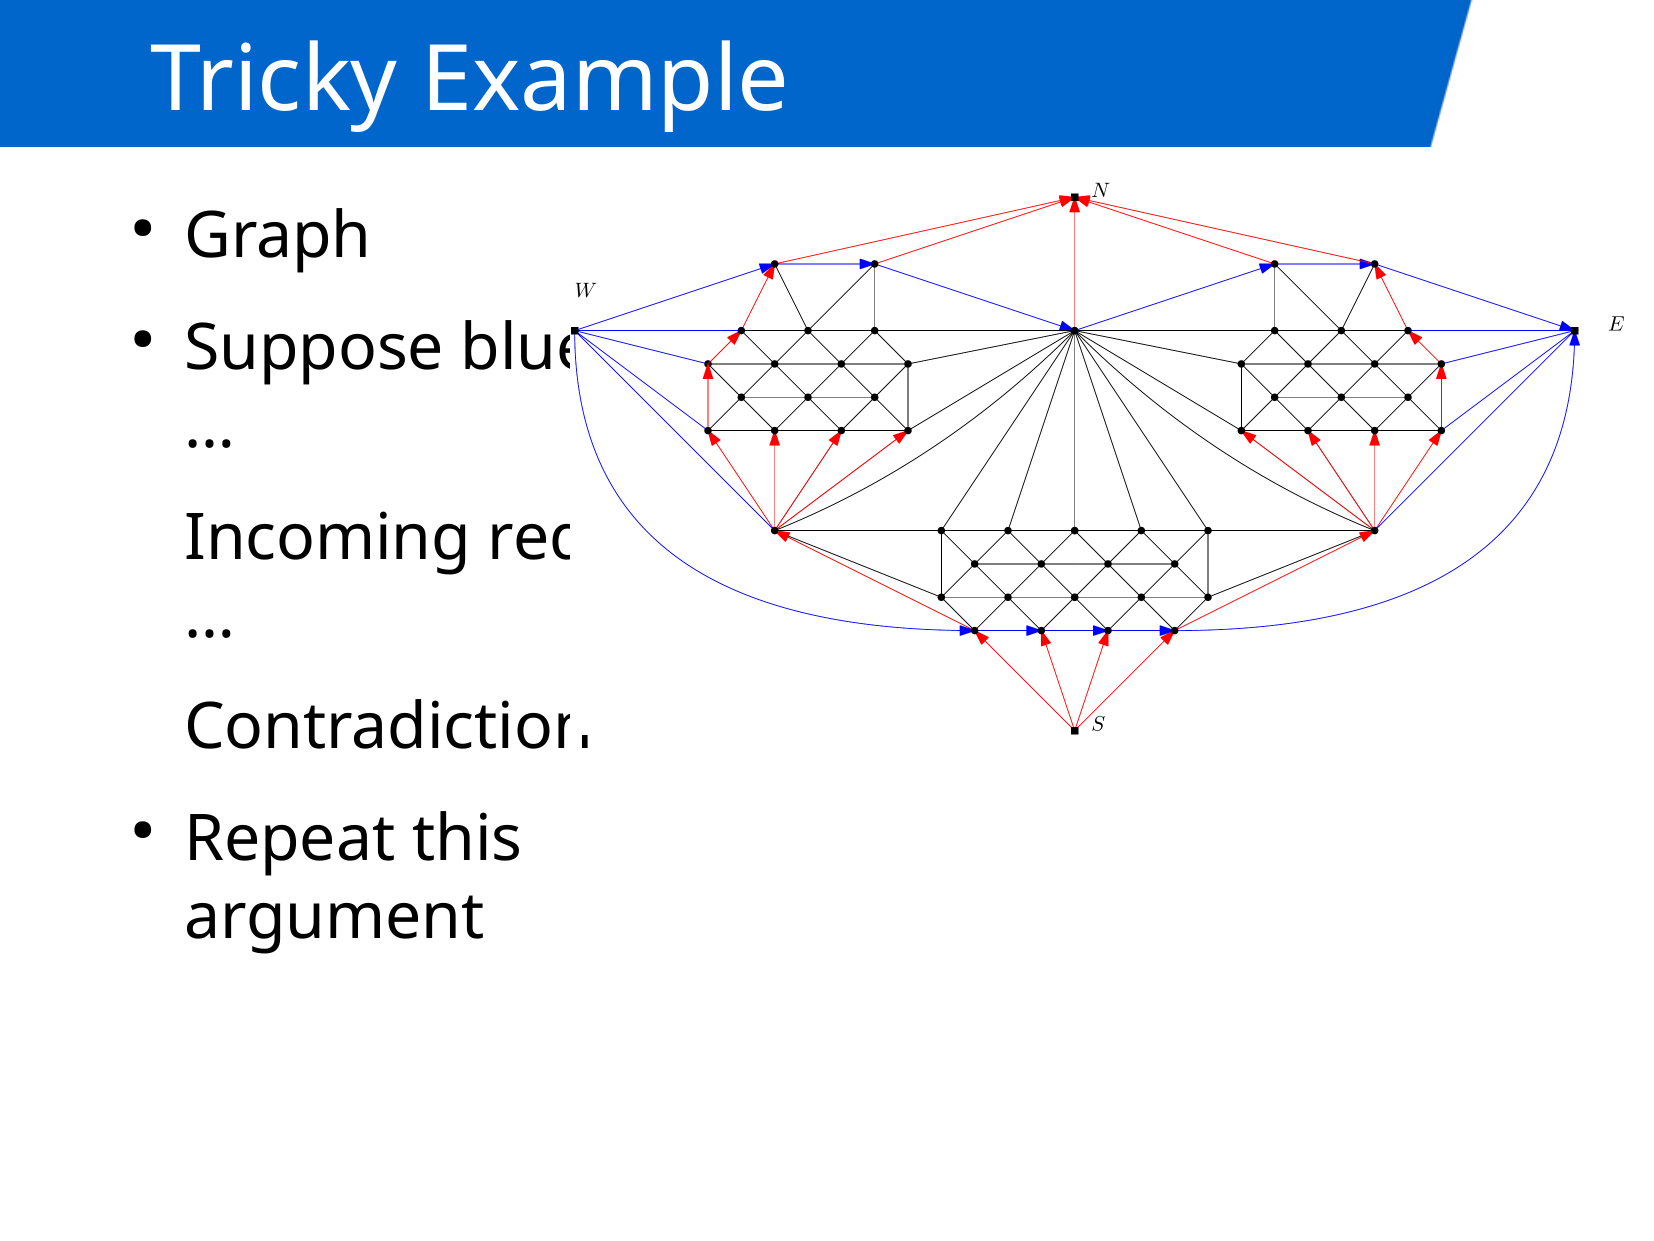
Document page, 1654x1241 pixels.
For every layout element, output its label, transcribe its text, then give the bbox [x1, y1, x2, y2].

picture [0, 0, 1474, 147]
list Graph Suppose blue … Incoming red … Contradiction Repeat this argument [113, 195, 601, 1118]
title Tricky Example [150, 15, 1456, 136]
picture [570, 181, 1625, 736]
